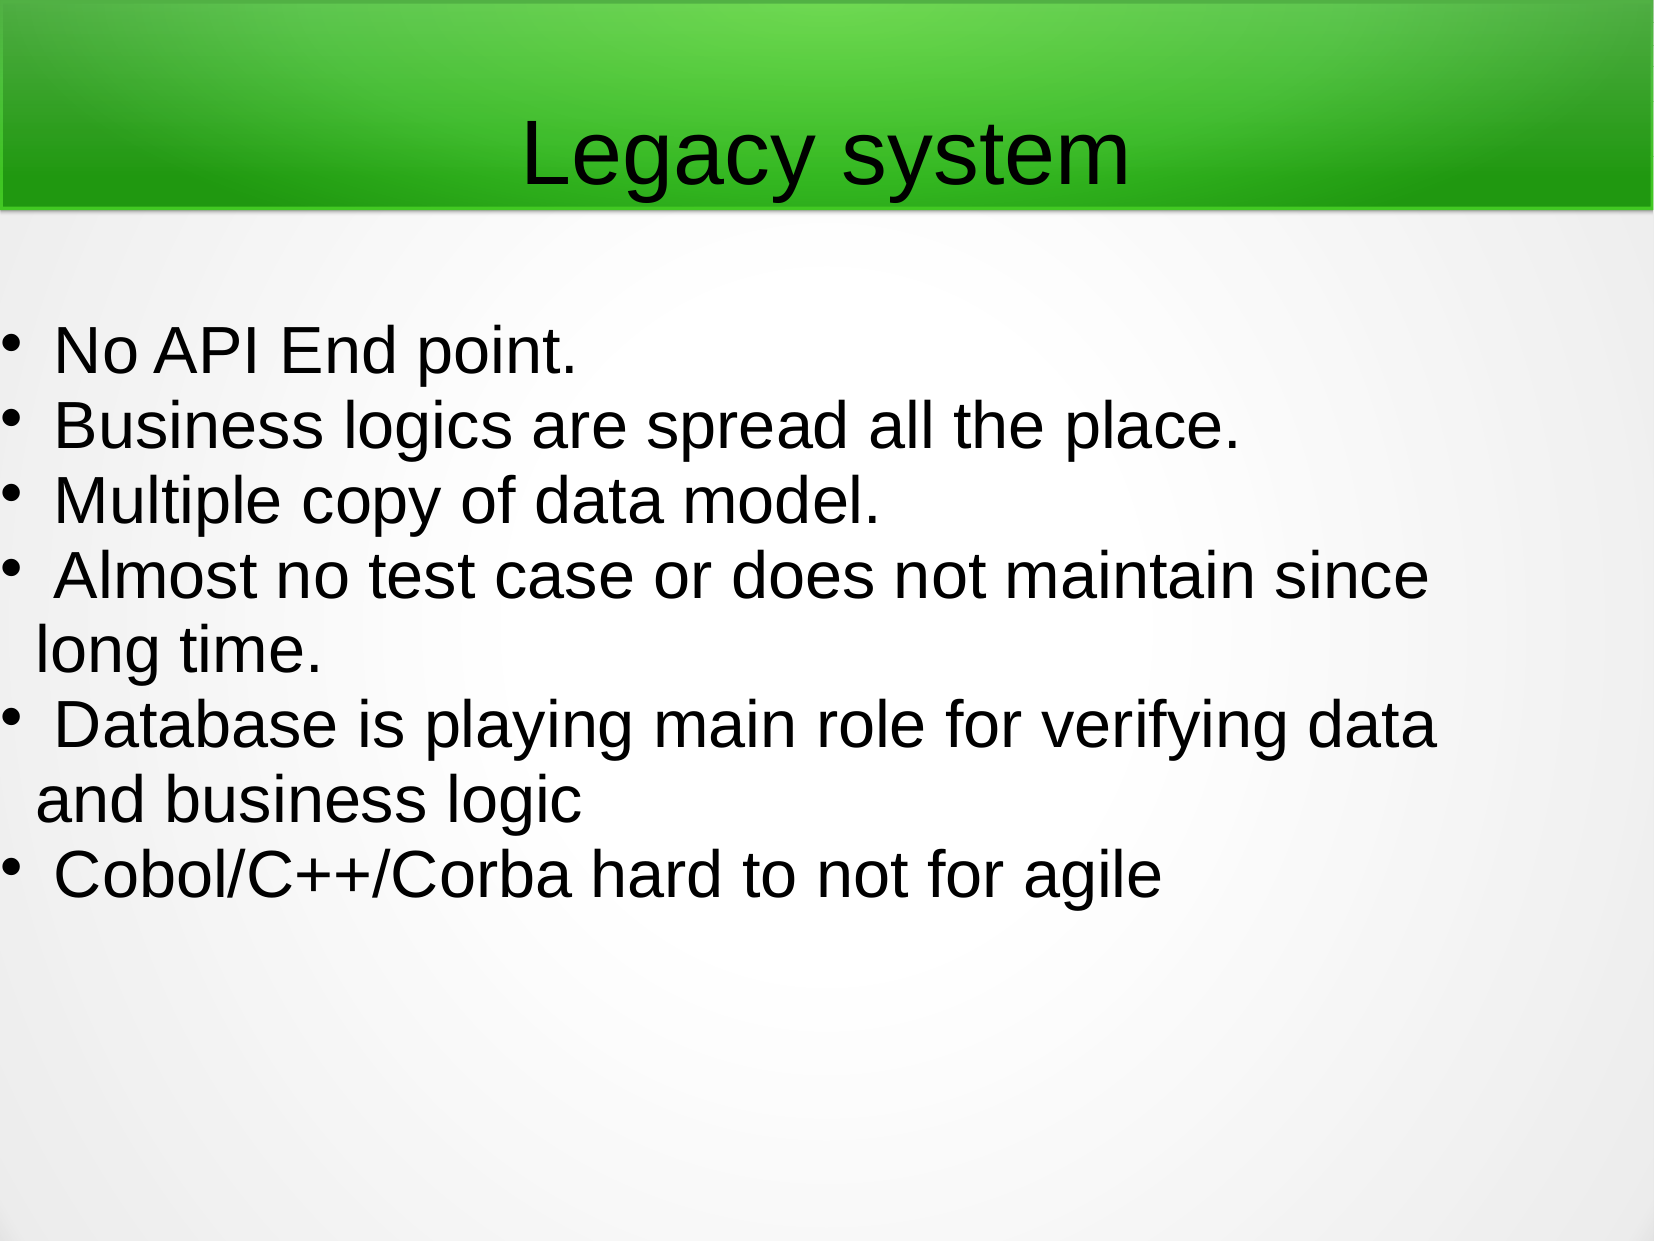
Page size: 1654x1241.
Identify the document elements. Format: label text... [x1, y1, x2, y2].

title Legacy system [82, 49, 1571, 257]
subtitle No API End point. Business logics are spread all the place. Multiple copy of data model. Almost no test case or does not maintain since long time. Database is playing main role for verifying data and business logic Cobol/C++/Corba hard to not for agile [0, 290, 1489, 1010]
